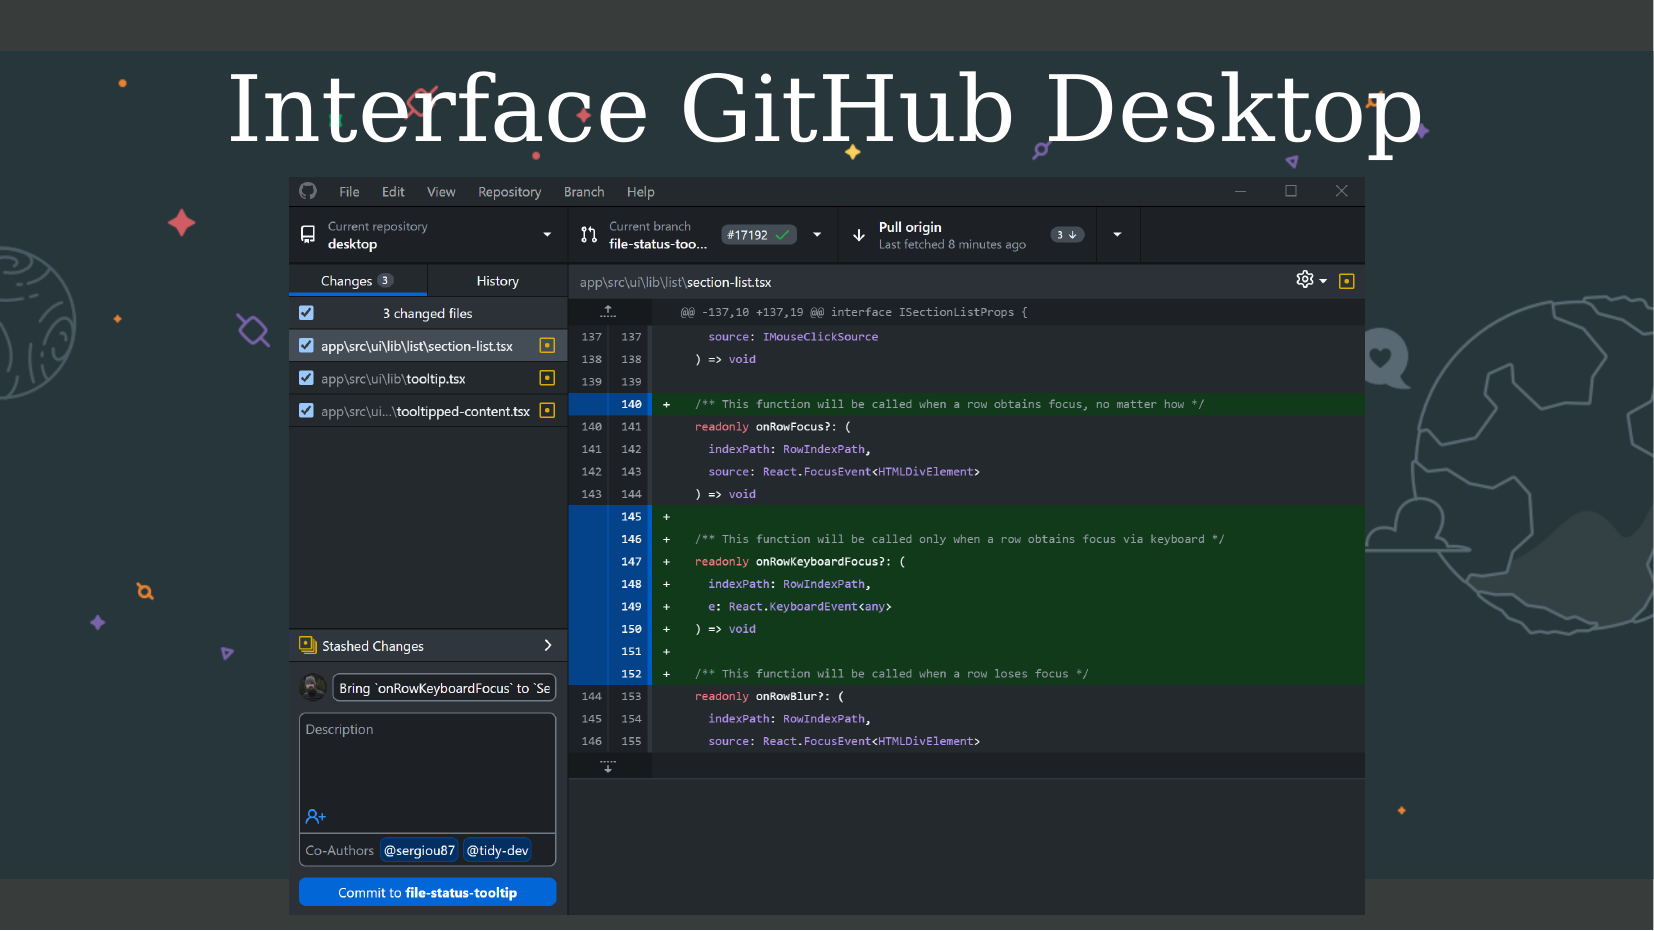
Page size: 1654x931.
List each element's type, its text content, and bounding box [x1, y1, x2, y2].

picture [0, 51, 1654, 915]
title Interface GitHub Desktop [82, 37, 1571, 193]
